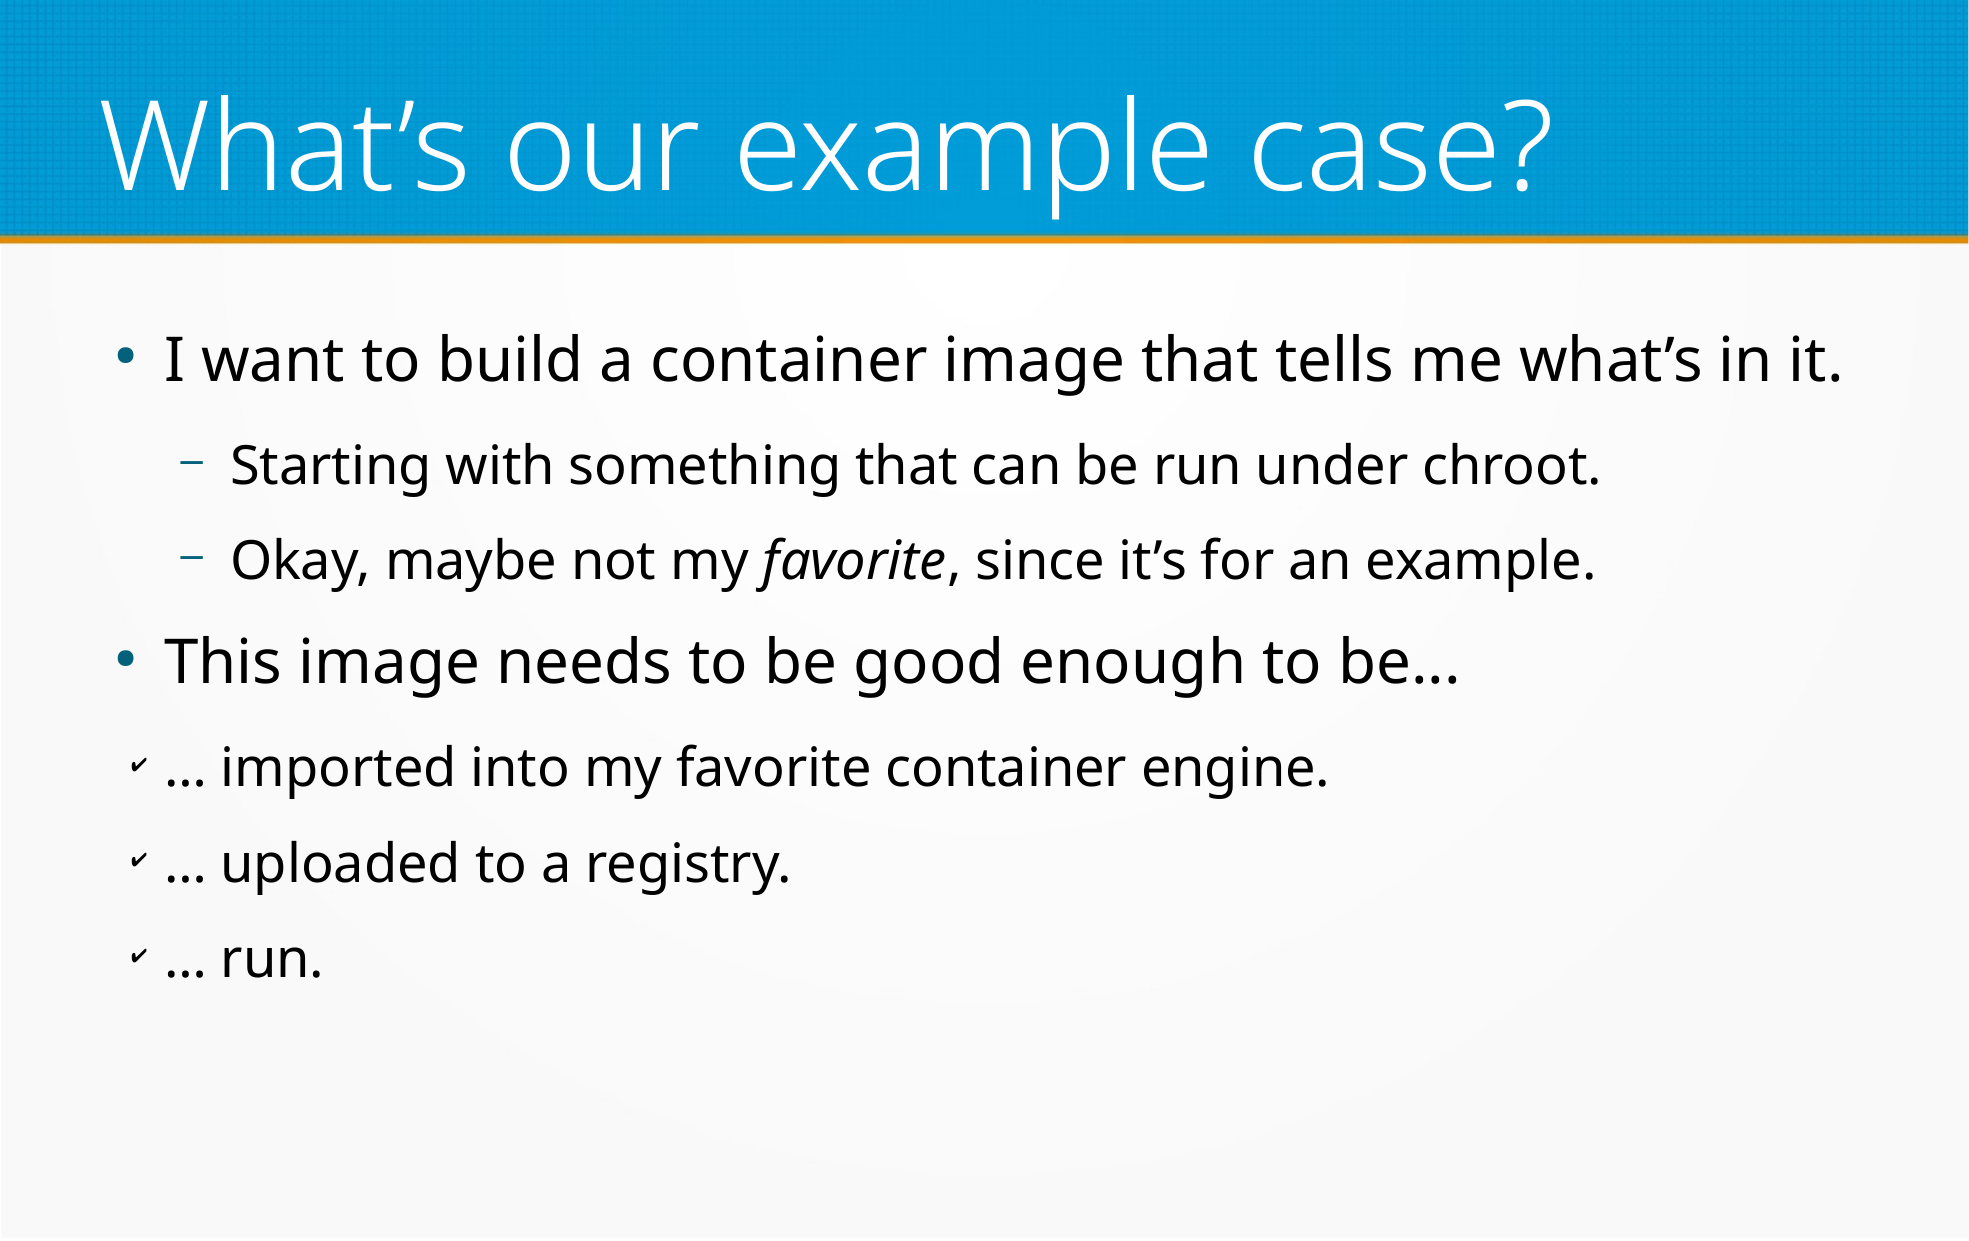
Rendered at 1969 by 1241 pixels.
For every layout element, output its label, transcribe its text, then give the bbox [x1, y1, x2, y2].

picture [0, 233, 1969, 1241]
list I want to build a container image that tells me what’s in it. Starting with something that can be run under chroot. Okay, maybe not my favorite, since it’s for an example. This image needs to be good enough to be... … imported into my favorite container engine. … uploaded to a registry. … run. [98, 315, 1861, 1081]
title What’s our example case? [98, 19, 1870, 227]
